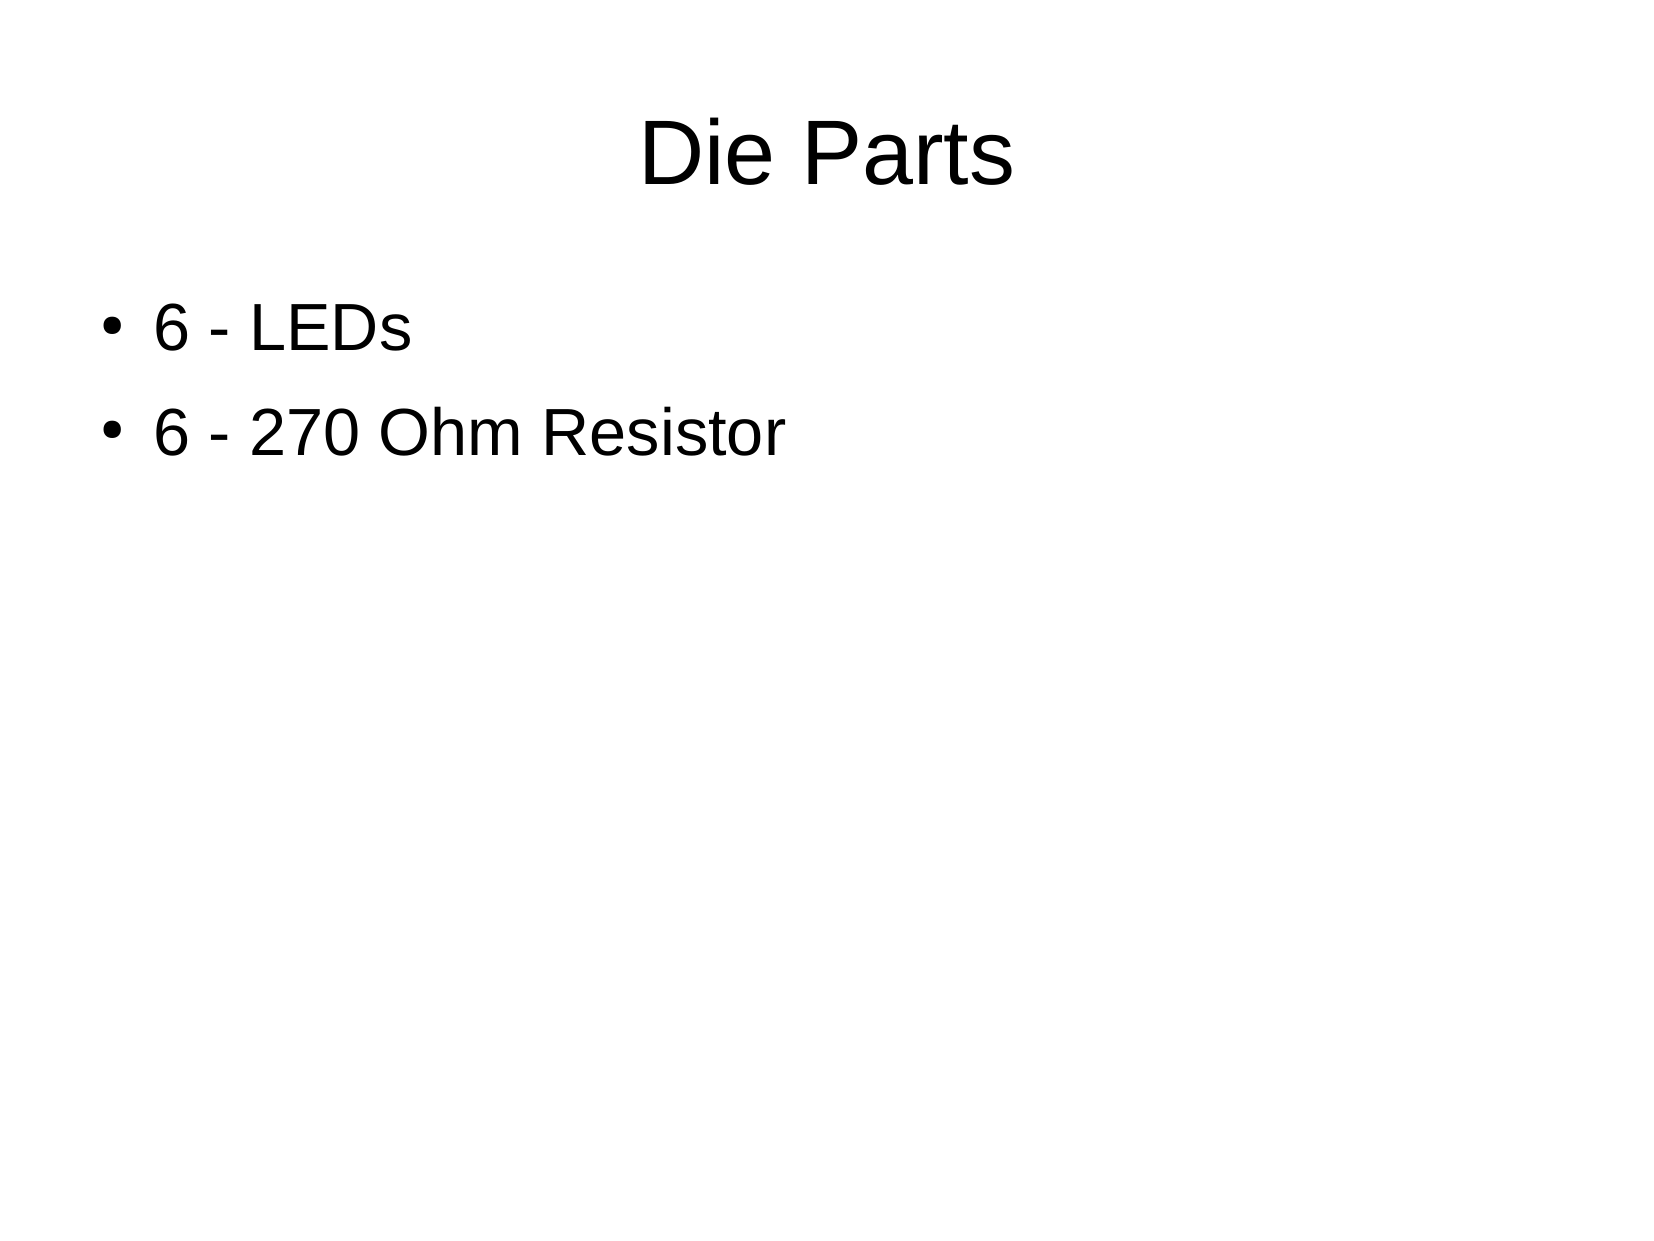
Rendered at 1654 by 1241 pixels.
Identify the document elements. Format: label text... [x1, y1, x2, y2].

list 6 - LEDs 6 - 270 Ohm Resistor [82, 290, 1538, 1010]
title Die Parts [82, 49, 1571, 257]
